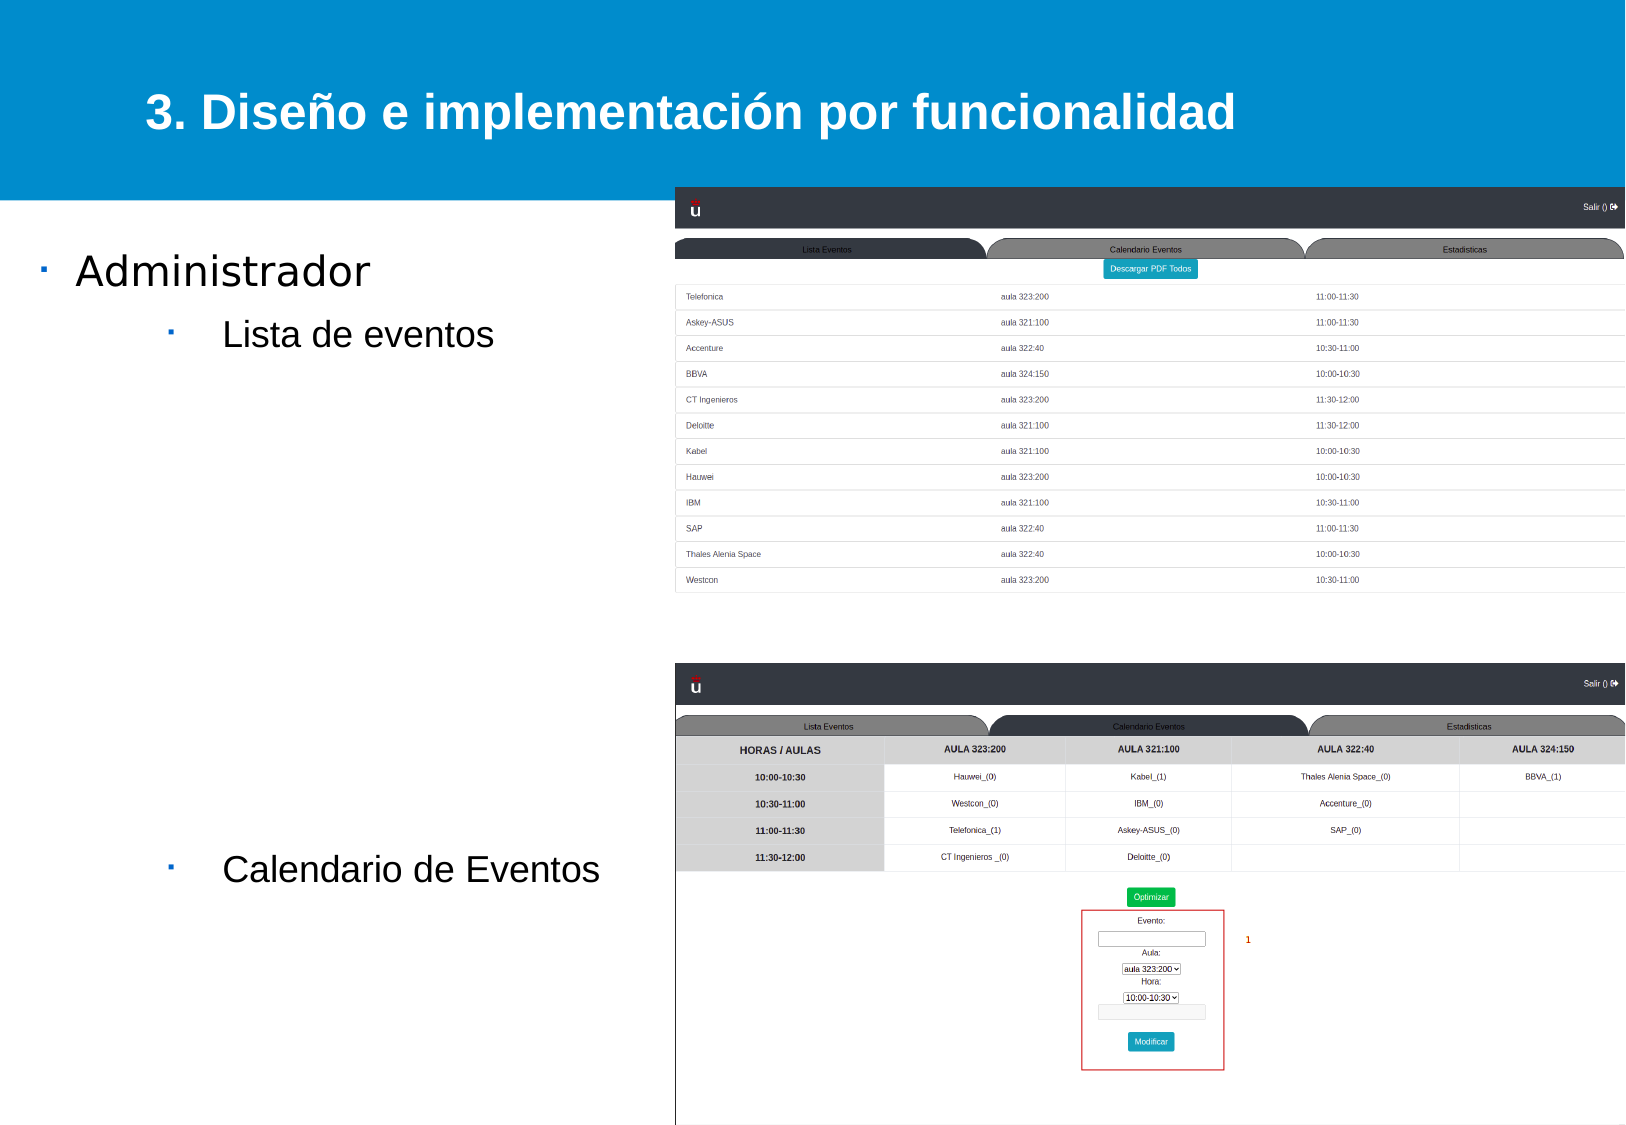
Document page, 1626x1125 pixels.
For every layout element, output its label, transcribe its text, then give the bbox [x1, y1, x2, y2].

title 3. Diseño e implementación por funcionalidad [115, 37, 1238, 188]
picture [675, 188, 1626, 648]
picture [675, 663, 1626, 1125]
list Administrador Lista de eventos Calendario de Eventos [0, 247, 1450, 901]
